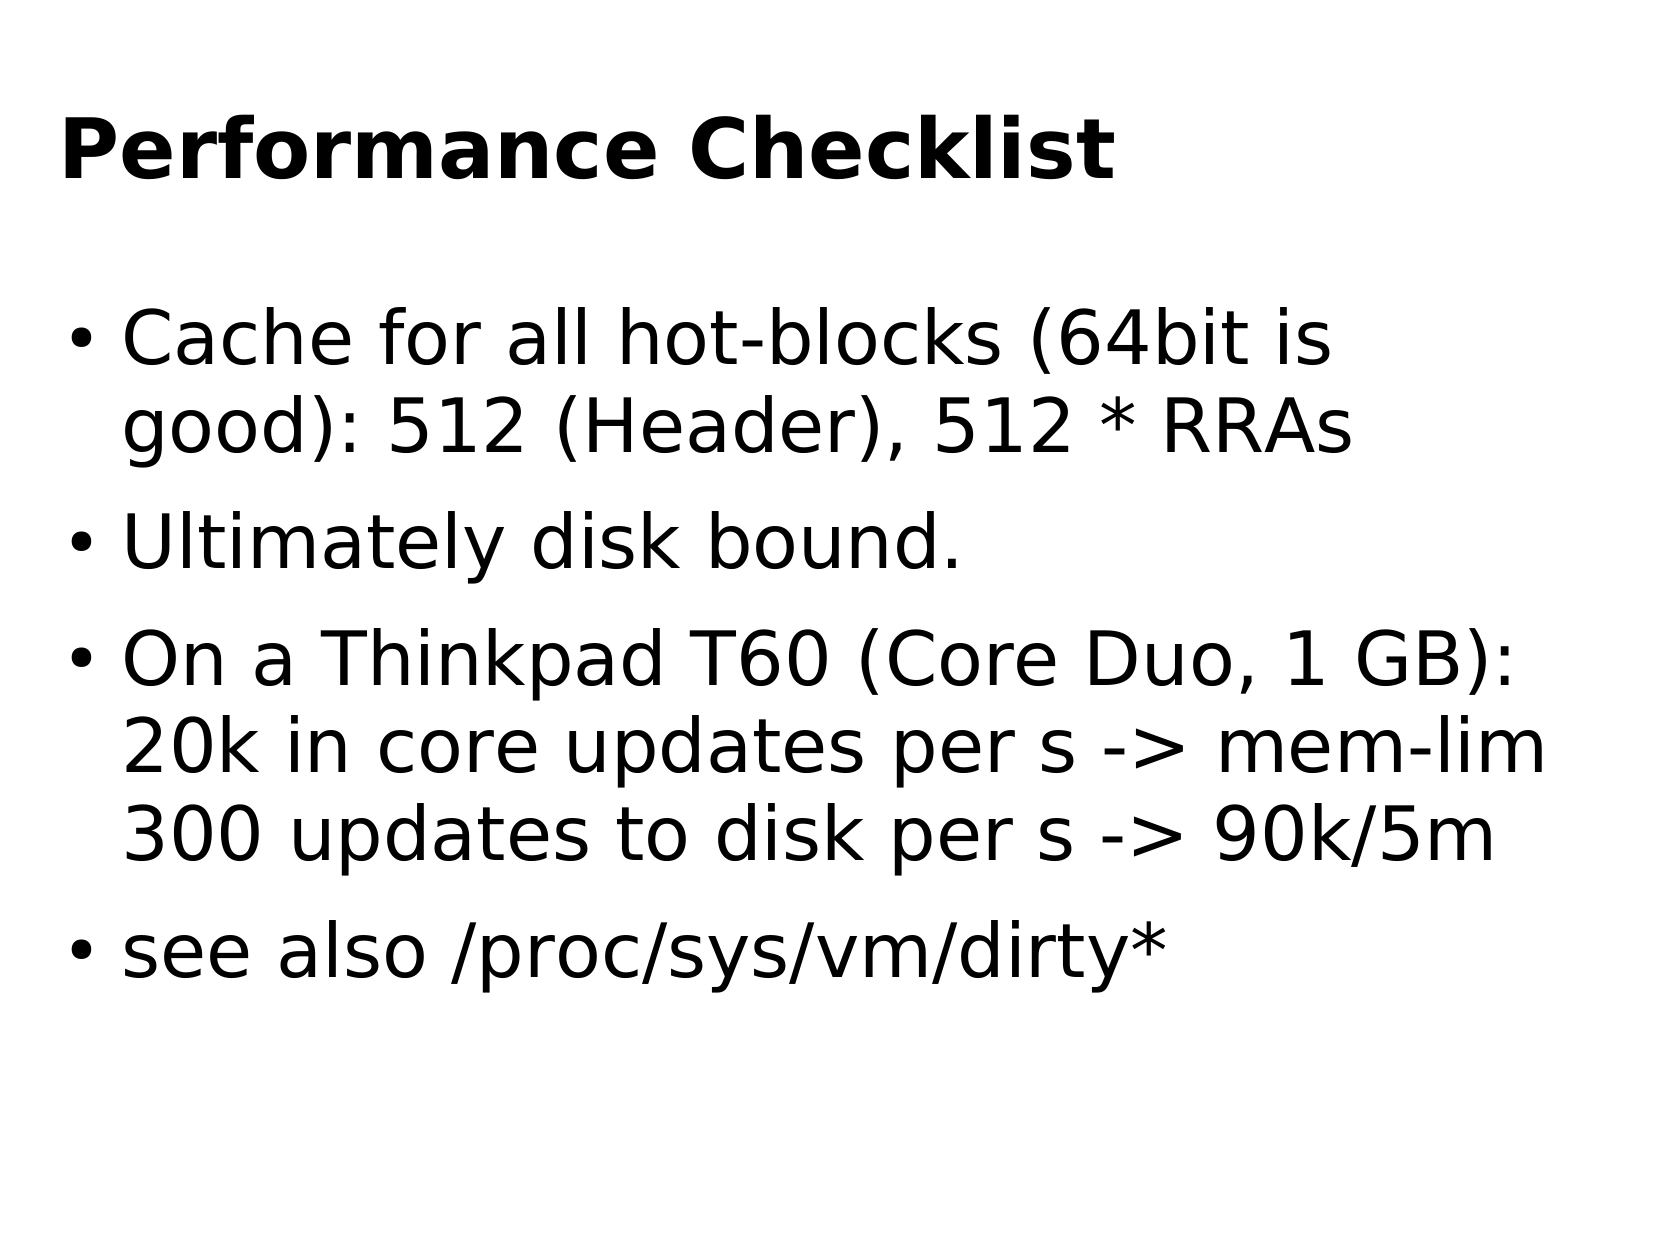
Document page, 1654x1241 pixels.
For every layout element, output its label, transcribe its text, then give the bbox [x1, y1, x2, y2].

list Cache for all hot-blocks (64bit is good): 512 (Header), 512 * RRAs Ultimately disk bound. On a Thinkpad T60 (Core Duo, 1 GB): 20k in core updates per s -> mem-lim 300 updates to disk per s -> 90k/5m see also /proc/sys/vm/dirty* [50, 295, 1571, 1099]
title Performance Checklist [59, 75, 1607, 225]
